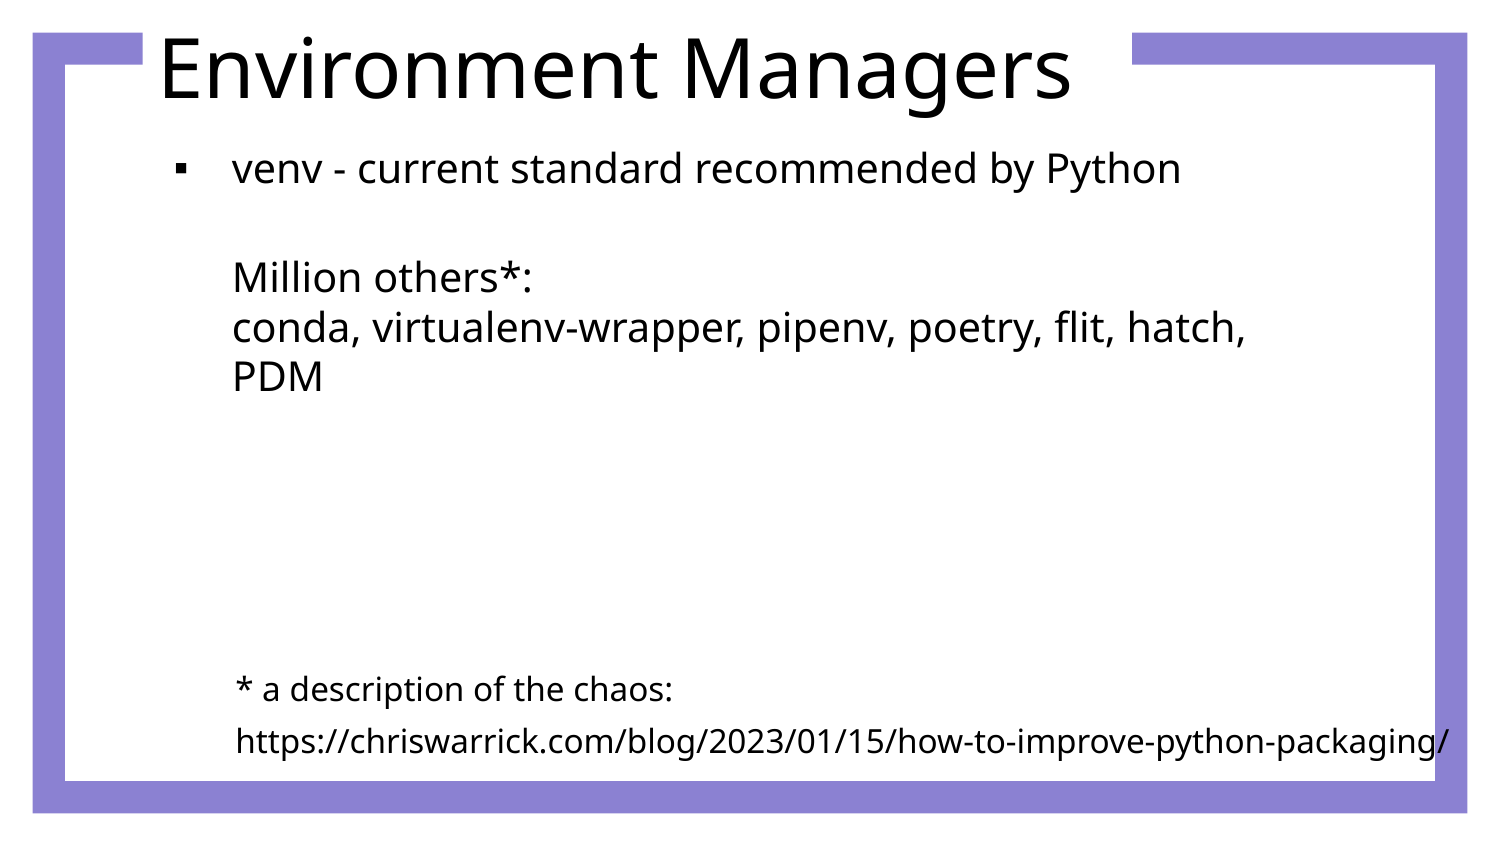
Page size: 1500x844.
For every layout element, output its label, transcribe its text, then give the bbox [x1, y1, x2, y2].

text_box * a description of the chaos: https://chriswarrick.com/blog/2023/01/15/how-to-improve-python-packaging/ [227, 660, 1459, 768]
title Environment Managers [142, 0, 1132, 126]
list venv - current standard recommended by Python Million others*: conda, virtualenv-wrapper, pipenv, poetry, flit, hatch, PDM [142, 126, 1358, 438]
